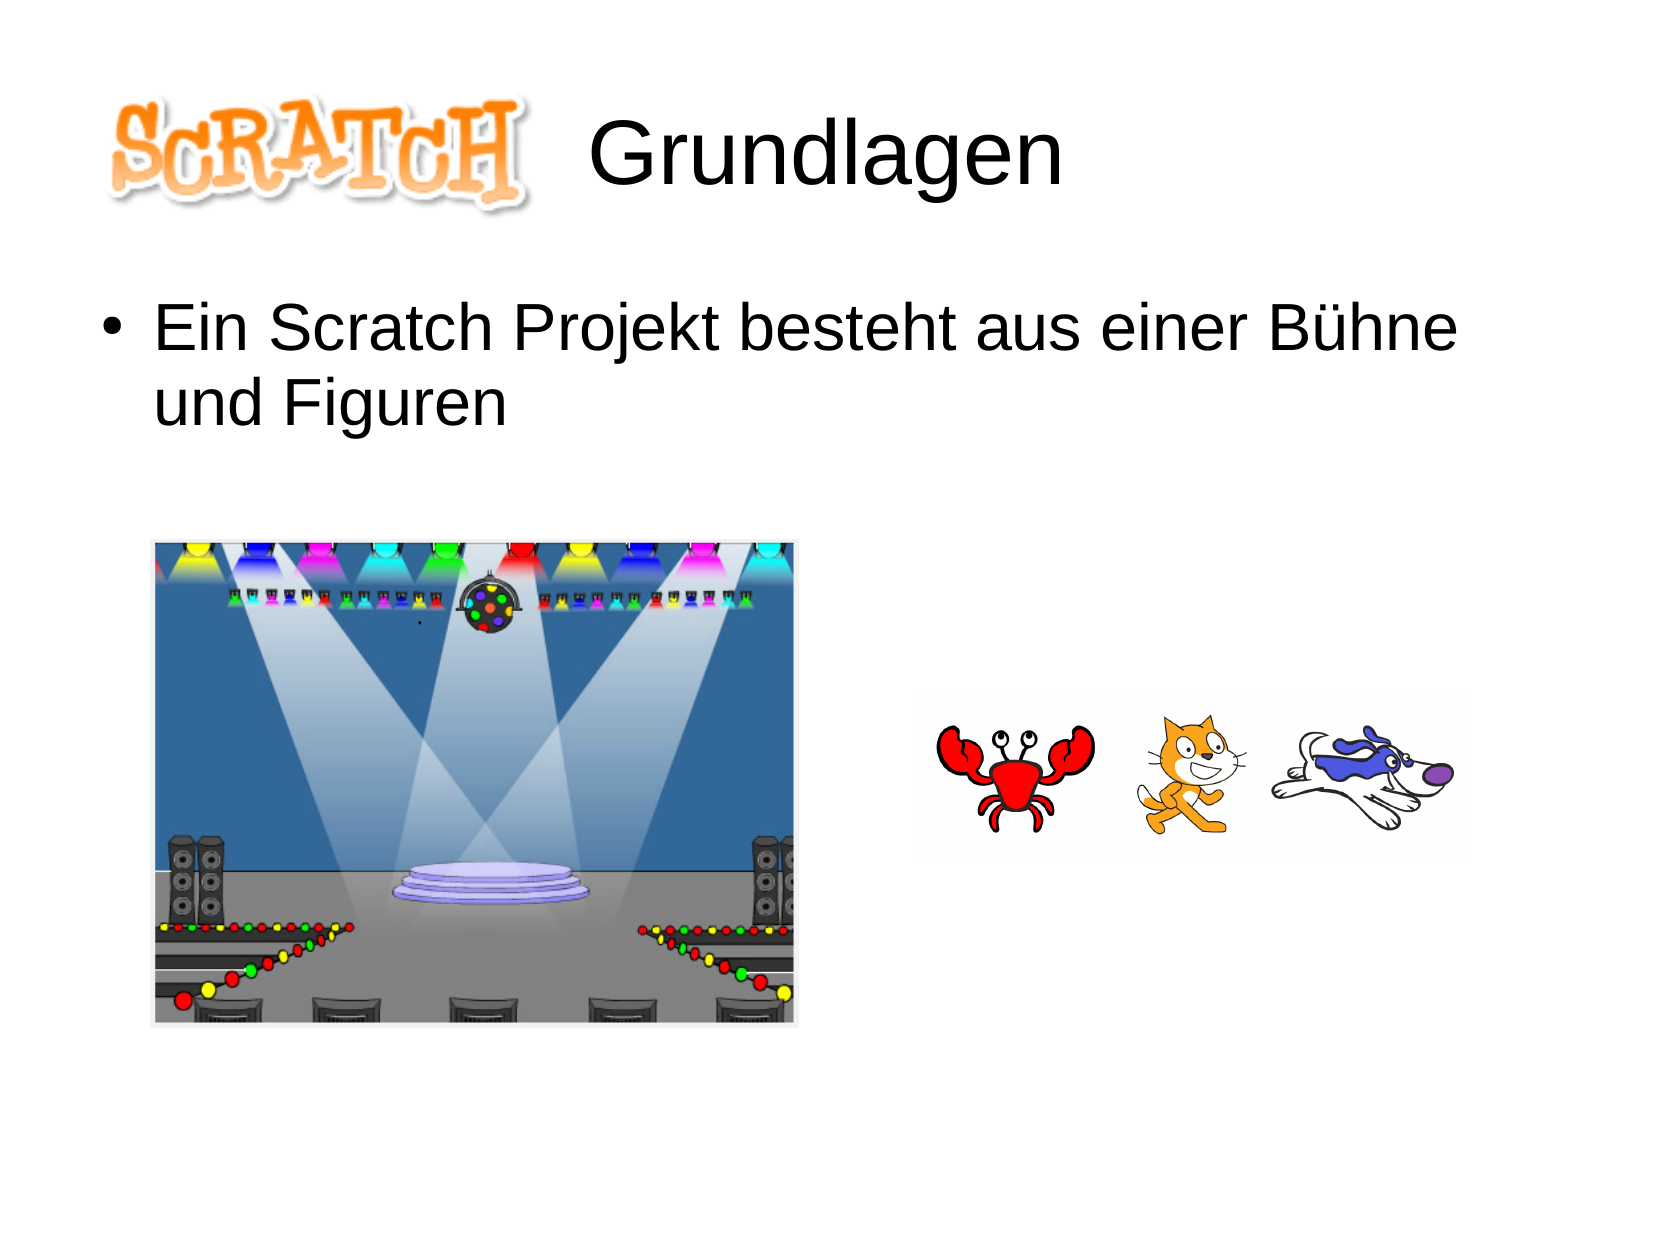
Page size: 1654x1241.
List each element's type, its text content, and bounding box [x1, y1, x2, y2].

picture [150, 539, 799, 1028]
title Grundlagen [82, 49, 1571, 257]
picture [915, 689, 1471, 863]
picture [102, 89, 541, 222]
list Ein Scratch Projekt besteht aus einer Bühne und Figuren [82, 290, 1571, 1010]
